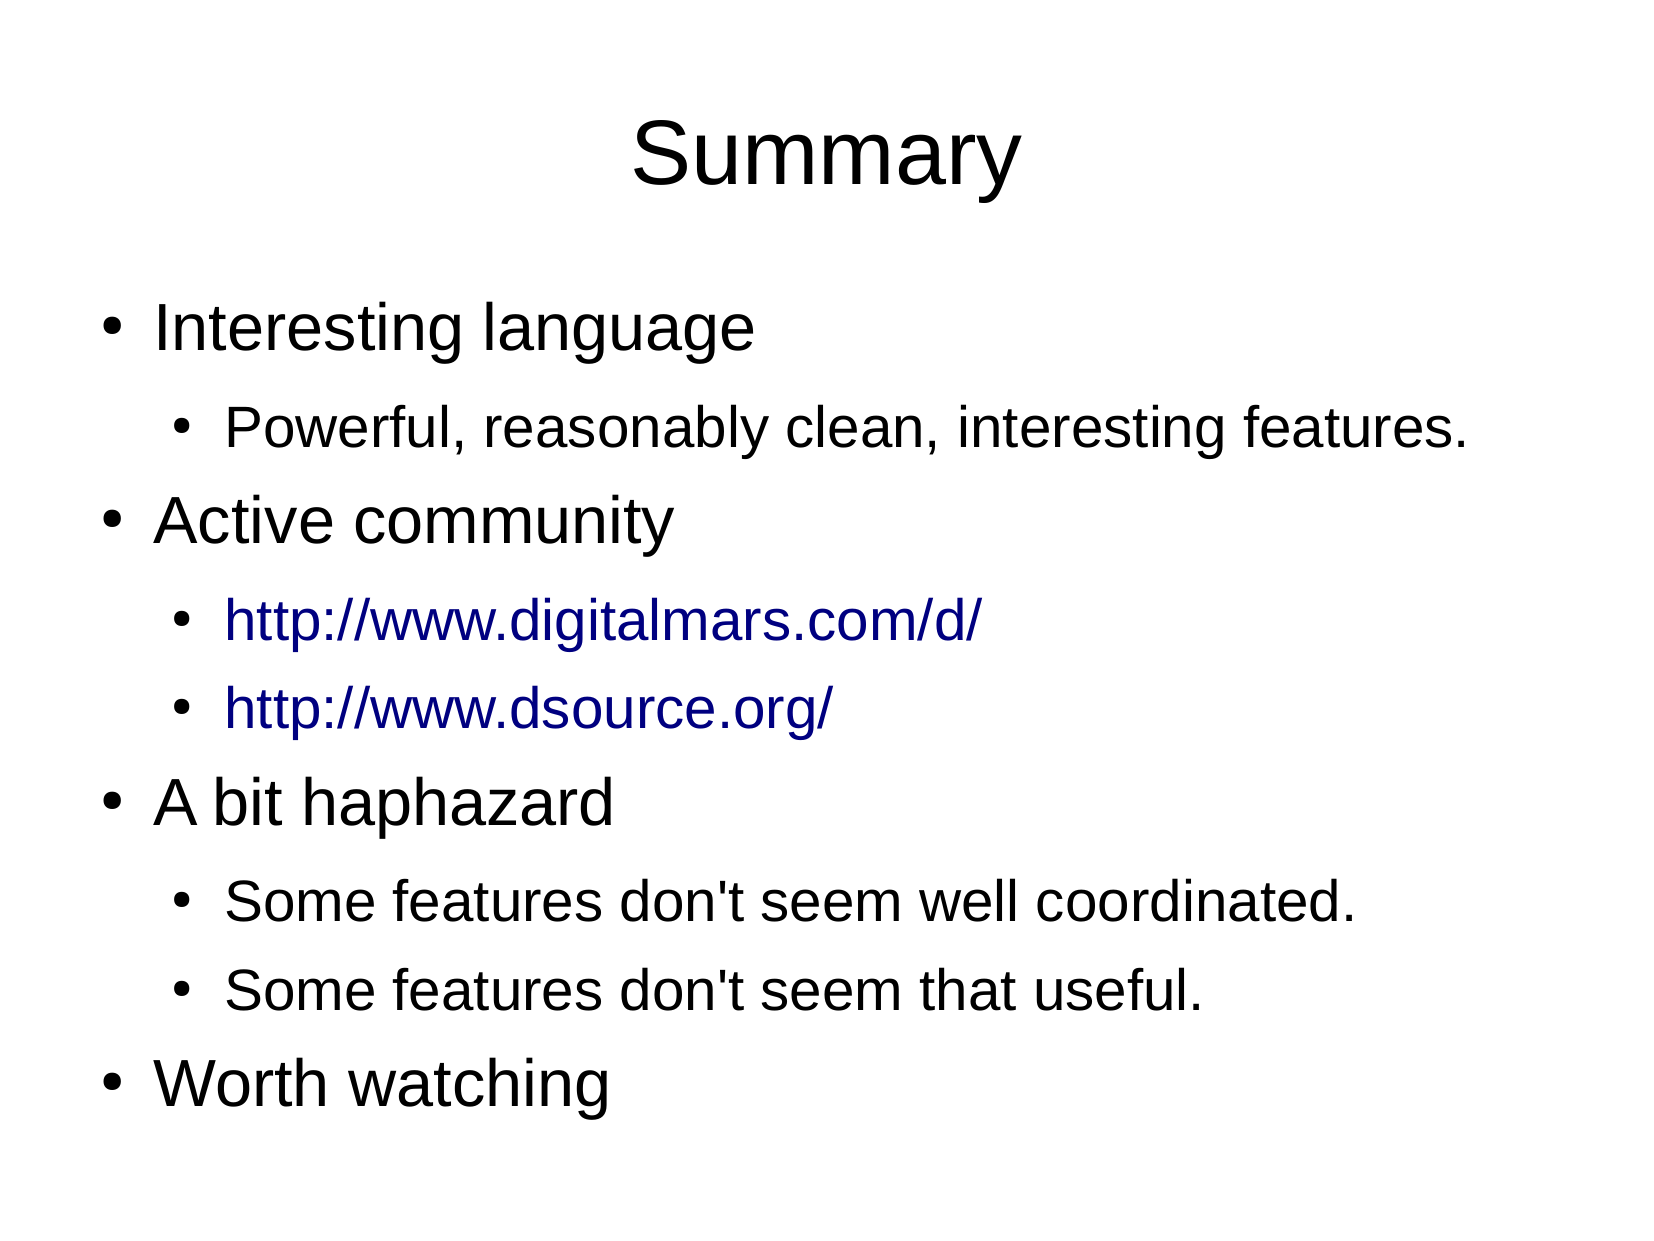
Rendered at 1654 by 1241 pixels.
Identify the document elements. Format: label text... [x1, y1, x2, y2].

title Summary [82, 56, 1571, 250]
list Interesting language Powerful, reasonably clean, interesting features. Active community http://www.digitalmars.com/d/ http://www.dsource.org/ A bit haphazard Some features don't seem well coordinated. Some features don't seem that useful. Worth watching [82, 290, 1571, 1120]
